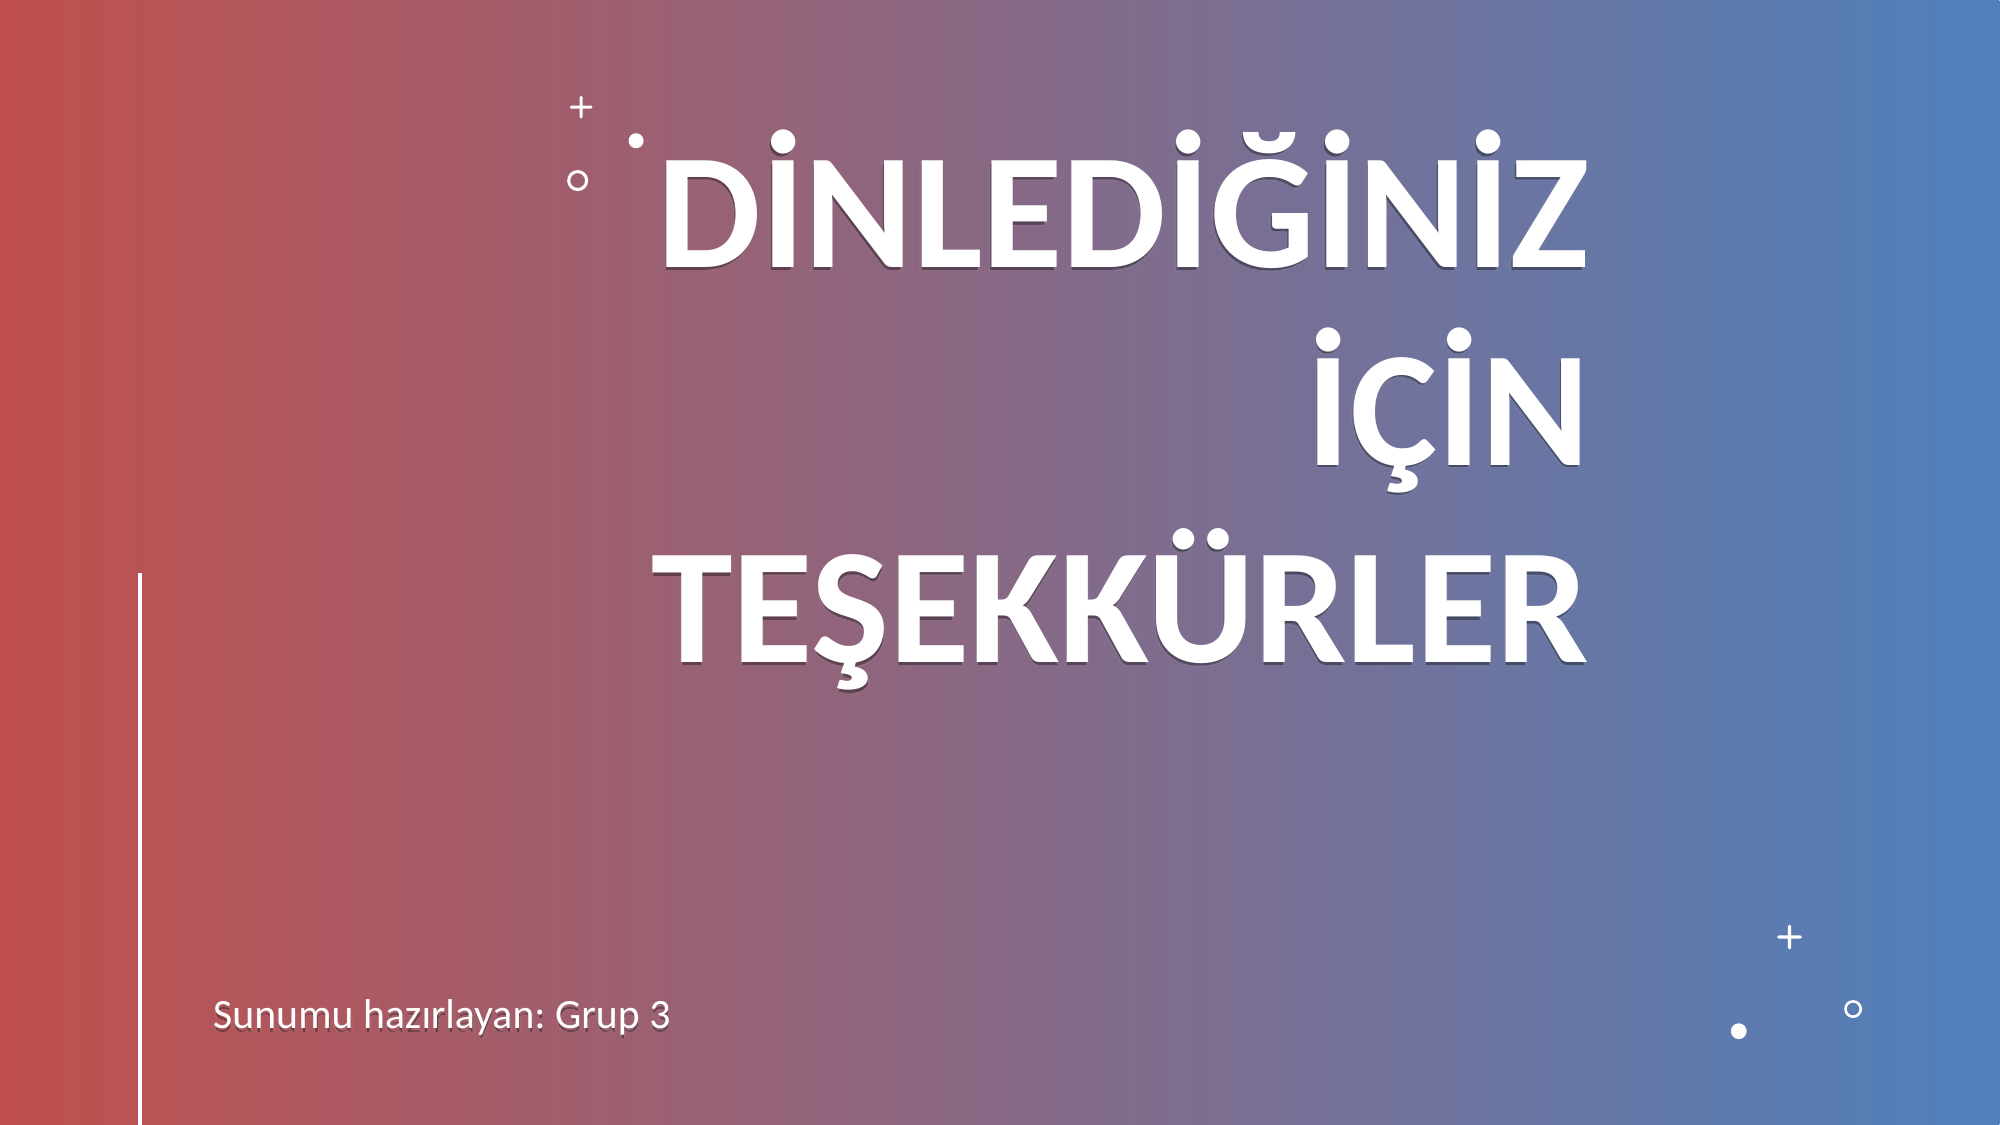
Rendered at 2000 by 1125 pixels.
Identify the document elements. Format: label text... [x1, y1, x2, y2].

title DİNLEDİĞİNİZ İÇİN TEŞEKKÜRLER [636, 95, 1811, 779]
subtitle Sunumu hazırlayan: Grup 3 [198, 979, 1606, 1063]
text_box [0, 0, 2000, 1125]
